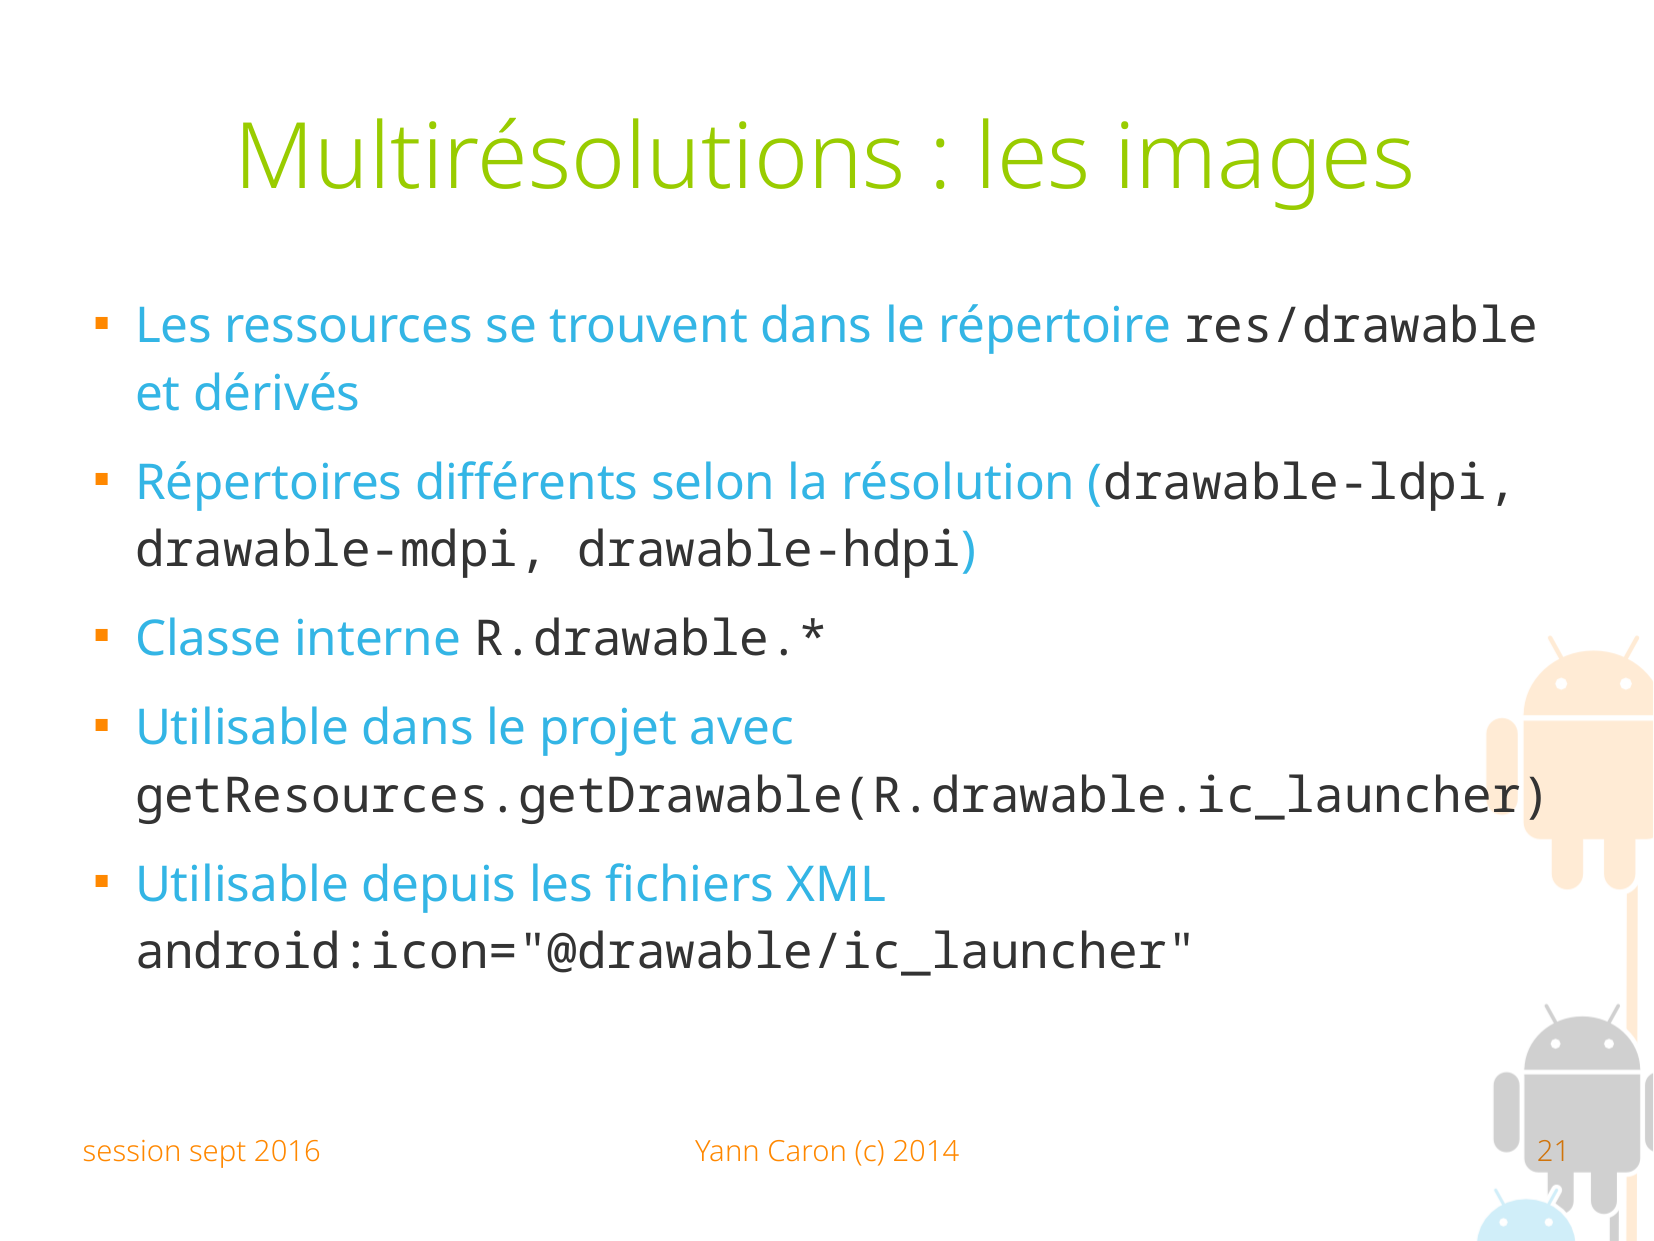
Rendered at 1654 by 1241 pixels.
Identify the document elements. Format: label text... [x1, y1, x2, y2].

picture [240, 423, 1654, 1241]
title Multirésolutions : les images [82, 49, 1571, 257]
list Les ressources se trouvent dans le répertoire res/drawable et dérivés Répertoires différents selon la résolution (drawable-ldpi, drawable-mdpi, drawable-hdpi) Classe interne R.drawable.* Utilisable dans le projet avec getResources.getDrawable(R.drawable.ic_launcher) Utilisable depuis les fichiers XML android:icon="@drawable/ic_launcher" [82, 290, 1571, 1010]
